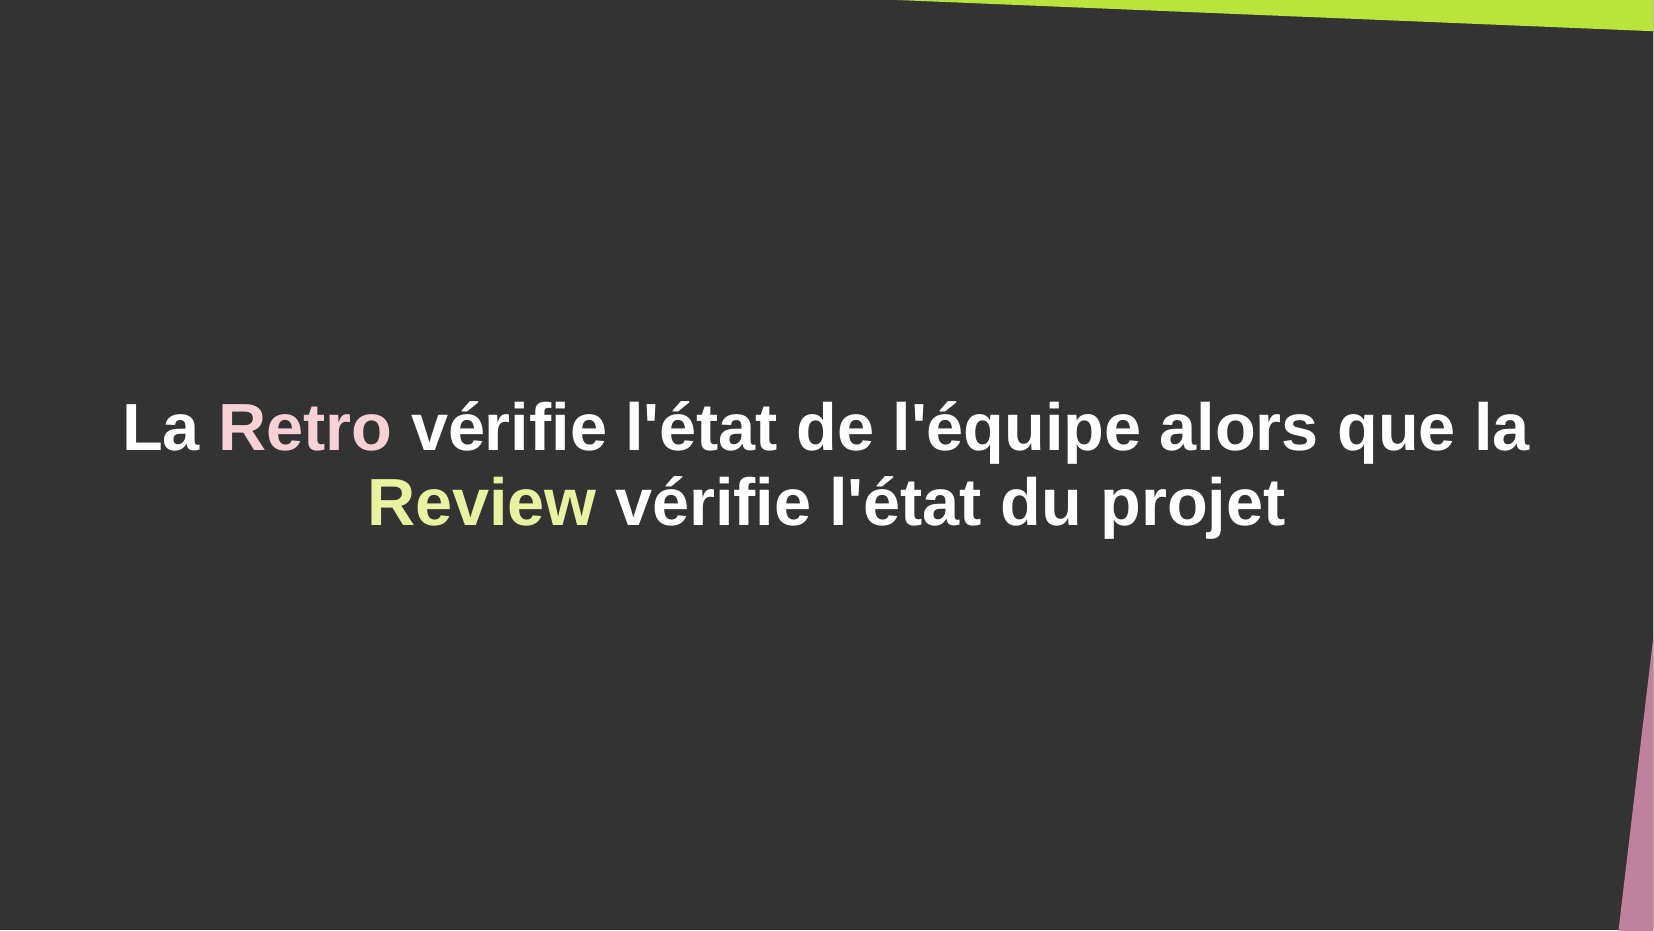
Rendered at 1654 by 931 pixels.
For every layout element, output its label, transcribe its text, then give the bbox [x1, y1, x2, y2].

text_box [896, 0, 1654, 32]
text_box [1618, 631, 1654, 931]
title La Retro vérifie l'état de l'équipe alors que la Review vérifie l'état du projet [31, 390, 1622, 540]
